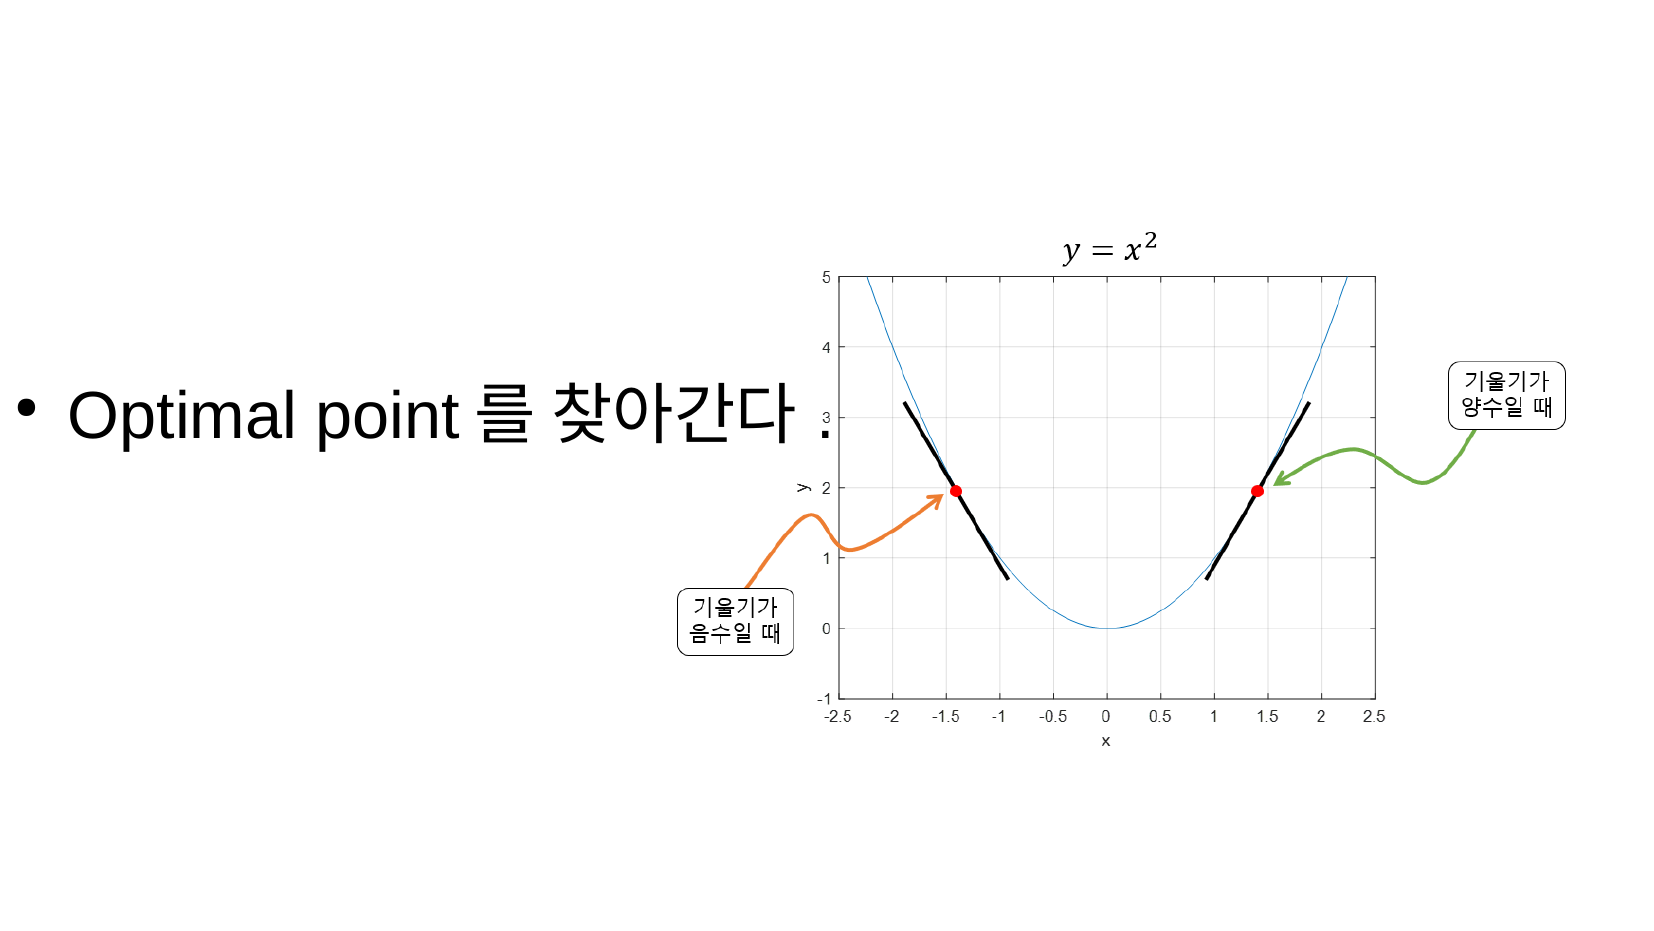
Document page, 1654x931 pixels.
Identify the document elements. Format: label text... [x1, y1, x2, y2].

picture [630, 209, 1593, 781]
list Optimal point를 찾아간다. [0, 360, 1486, 901]
